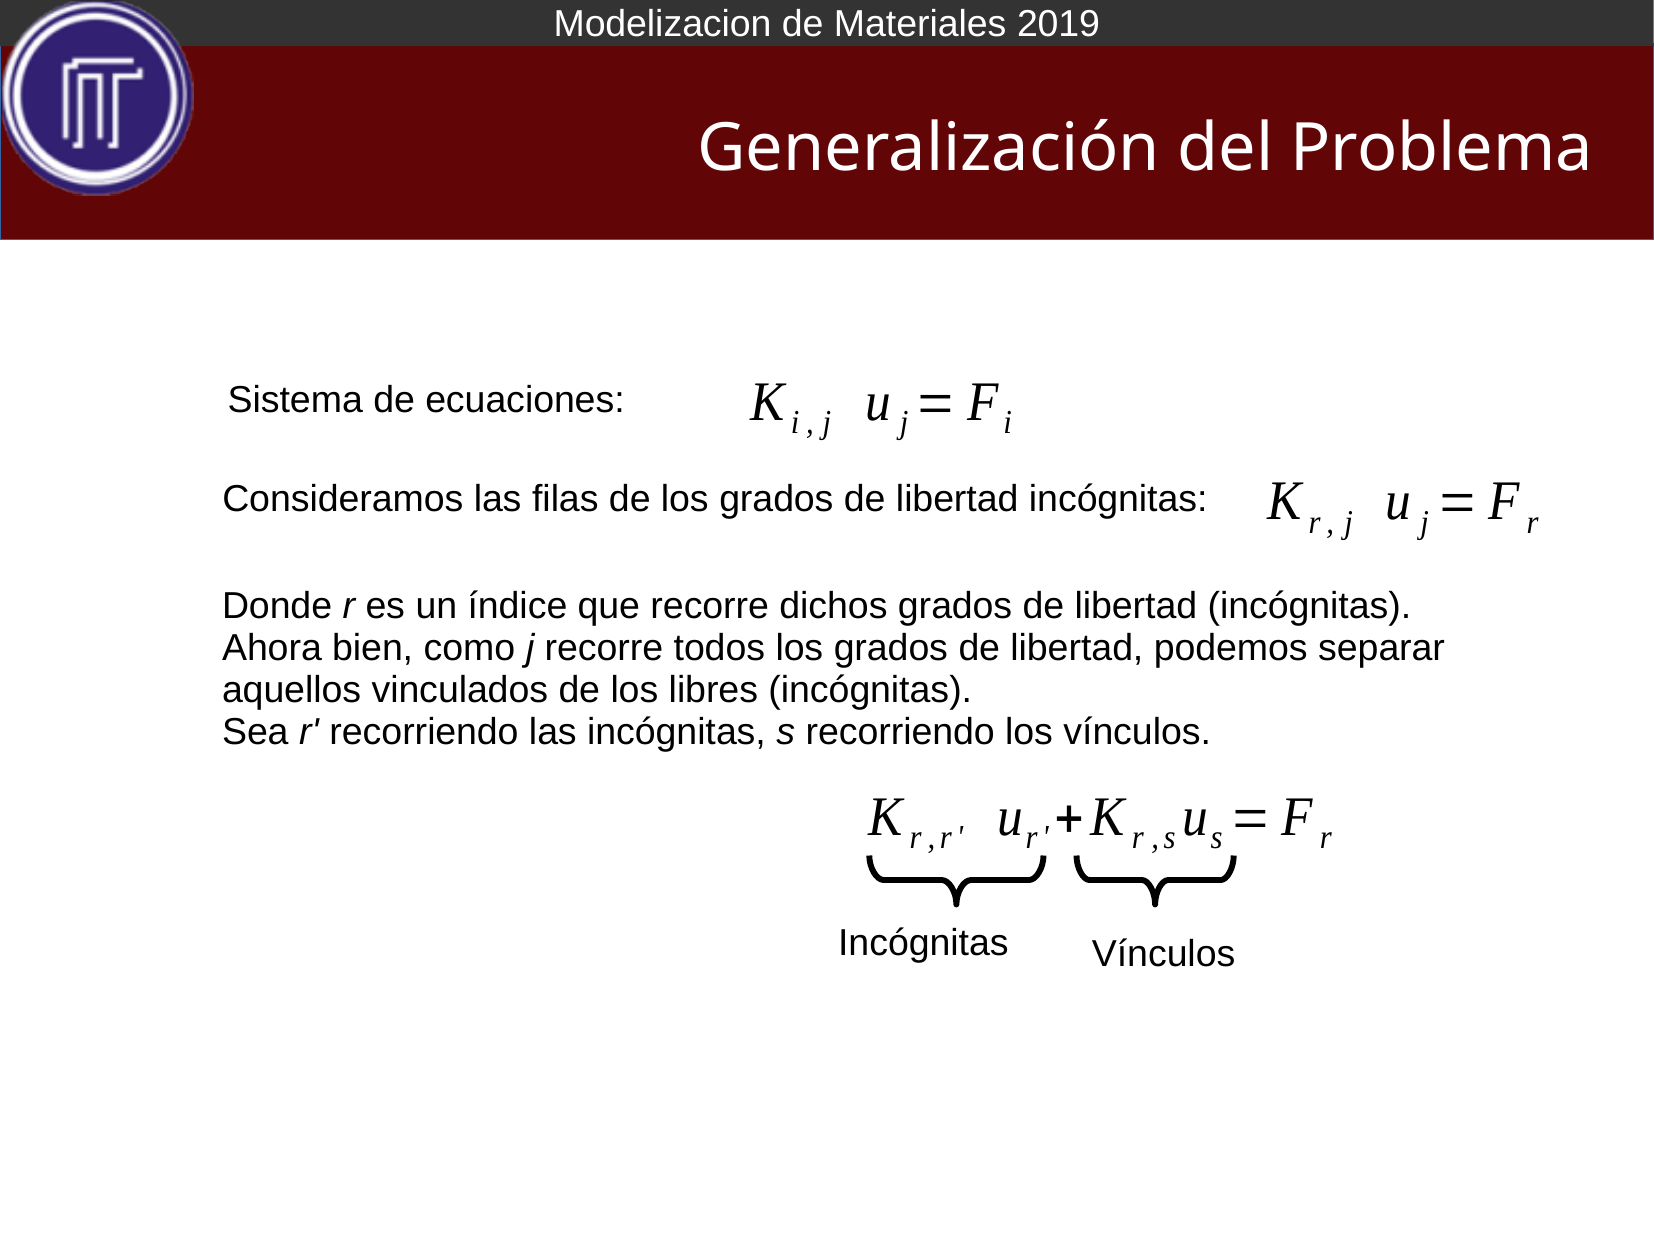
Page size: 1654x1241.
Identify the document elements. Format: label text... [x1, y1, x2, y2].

text_box Sistema de ecuaciones: [212, 370, 828, 428]
text_box Donde r es un índice que recorre dichos grados de libertad (incógnitas). Ahora bien, como j recorre todos los grados de libertad, podemos separar aquellos vinculados de los libres (incógnitas). Sea r' recorriendo las incógnitas, s recorriendo los vínculos. [207, 577, 1490, 761]
chart [858, 785, 1339, 856]
title Generalización del Problema [41, 70, 1654, 218]
picture [0, 0, 194, 196]
text_box Consideramos las filas de los grados de libertad incógnitas: [207, 470, 1257, 528]
chart [1257, 470, 1545, 541]
text_box Incógnitas [823, 914, 1042, 972]
chart [741, 370, 1020, 441]
text_box Vínculos [1077, 925, 1296, 983]
